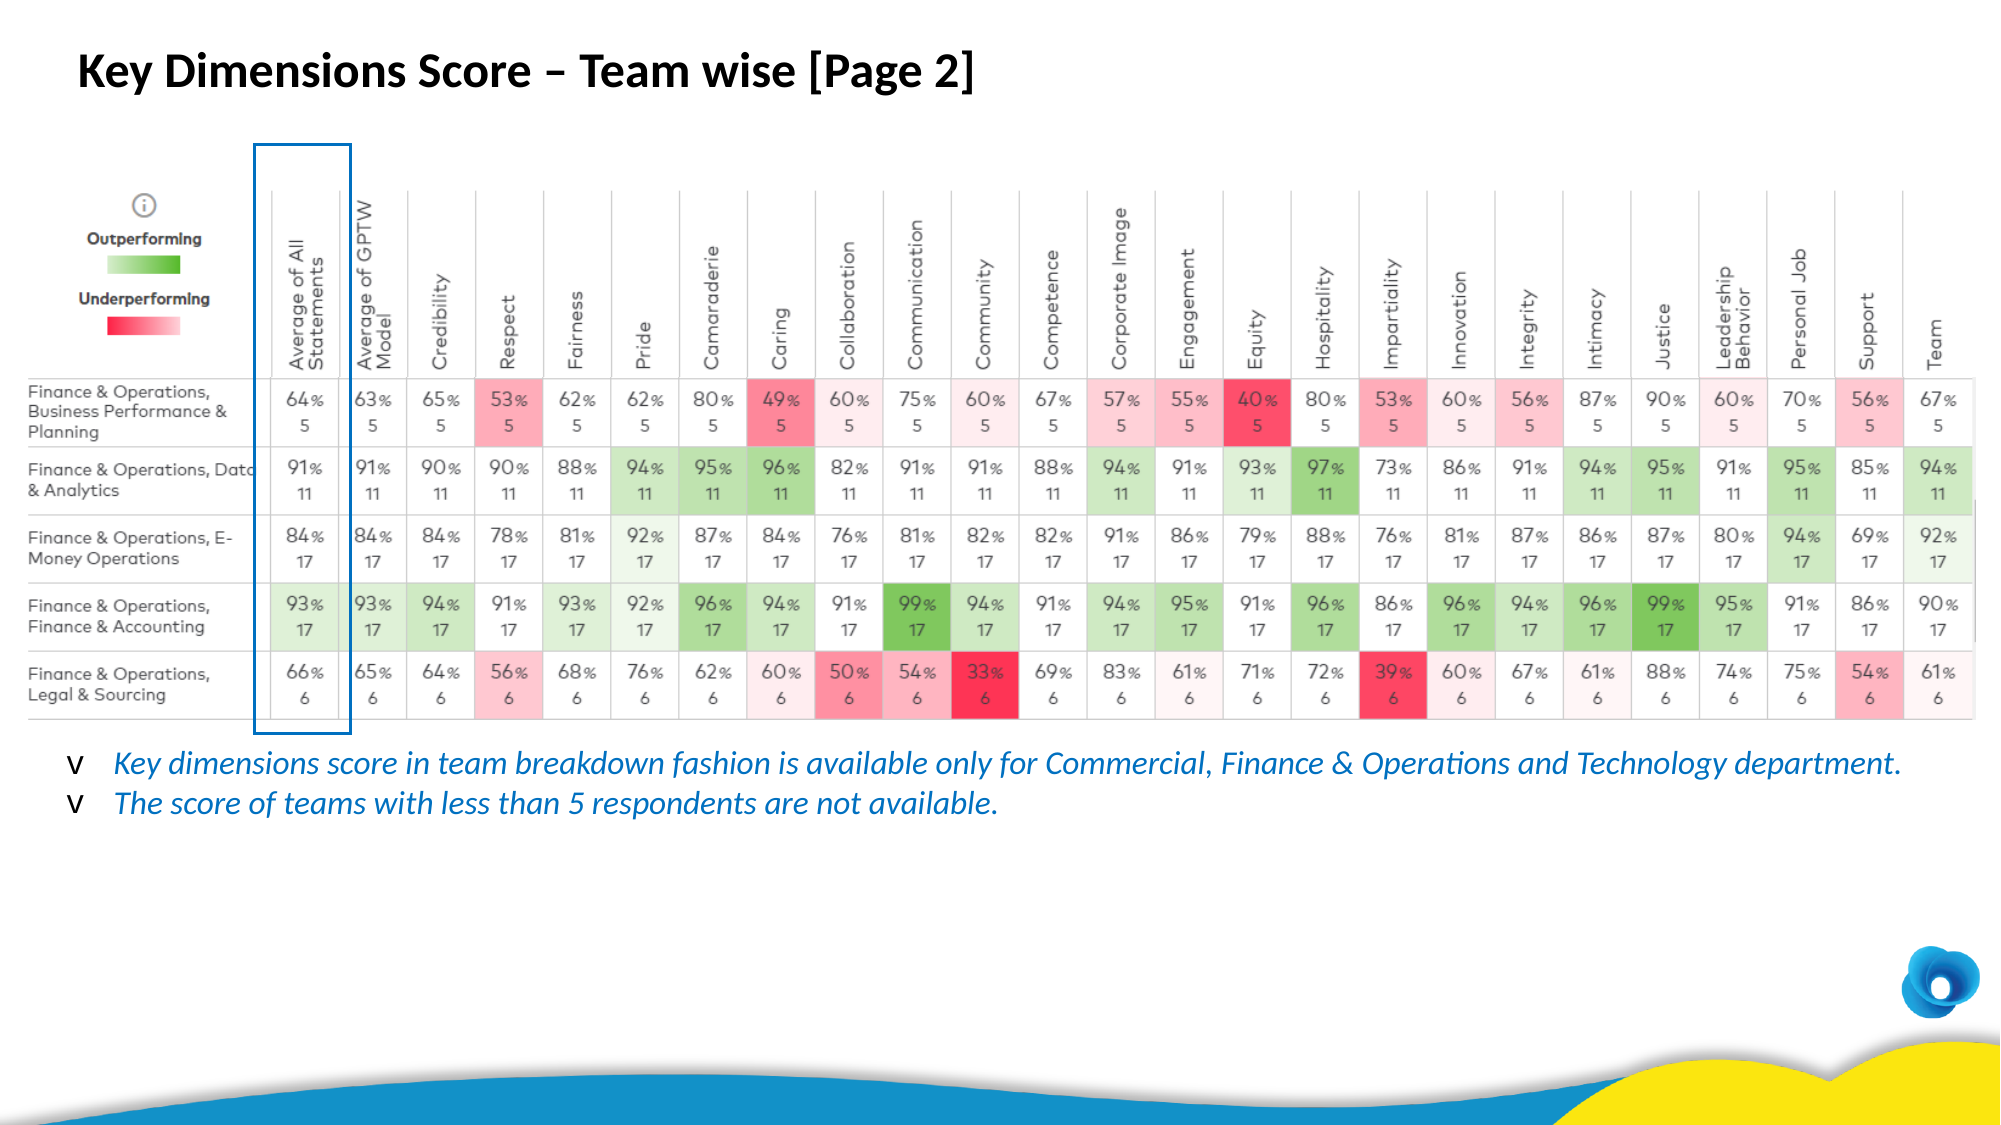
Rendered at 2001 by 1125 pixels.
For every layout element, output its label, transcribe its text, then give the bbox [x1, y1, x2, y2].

picture [352, 181, 1976, 720]
picture [256, 181, 349, 720]
text_box Key Dimensions Score – Team wise [Page 2] [51, 29, 1786, 106]
picture [25, 181, 253, 720]
text_box Key dimensions score in team breakdown fashion is available only for Commercial, Finance & Operations and Technology department. The score of teams with less than 5 respondents are not available. [51, 733, 1939, 830]
